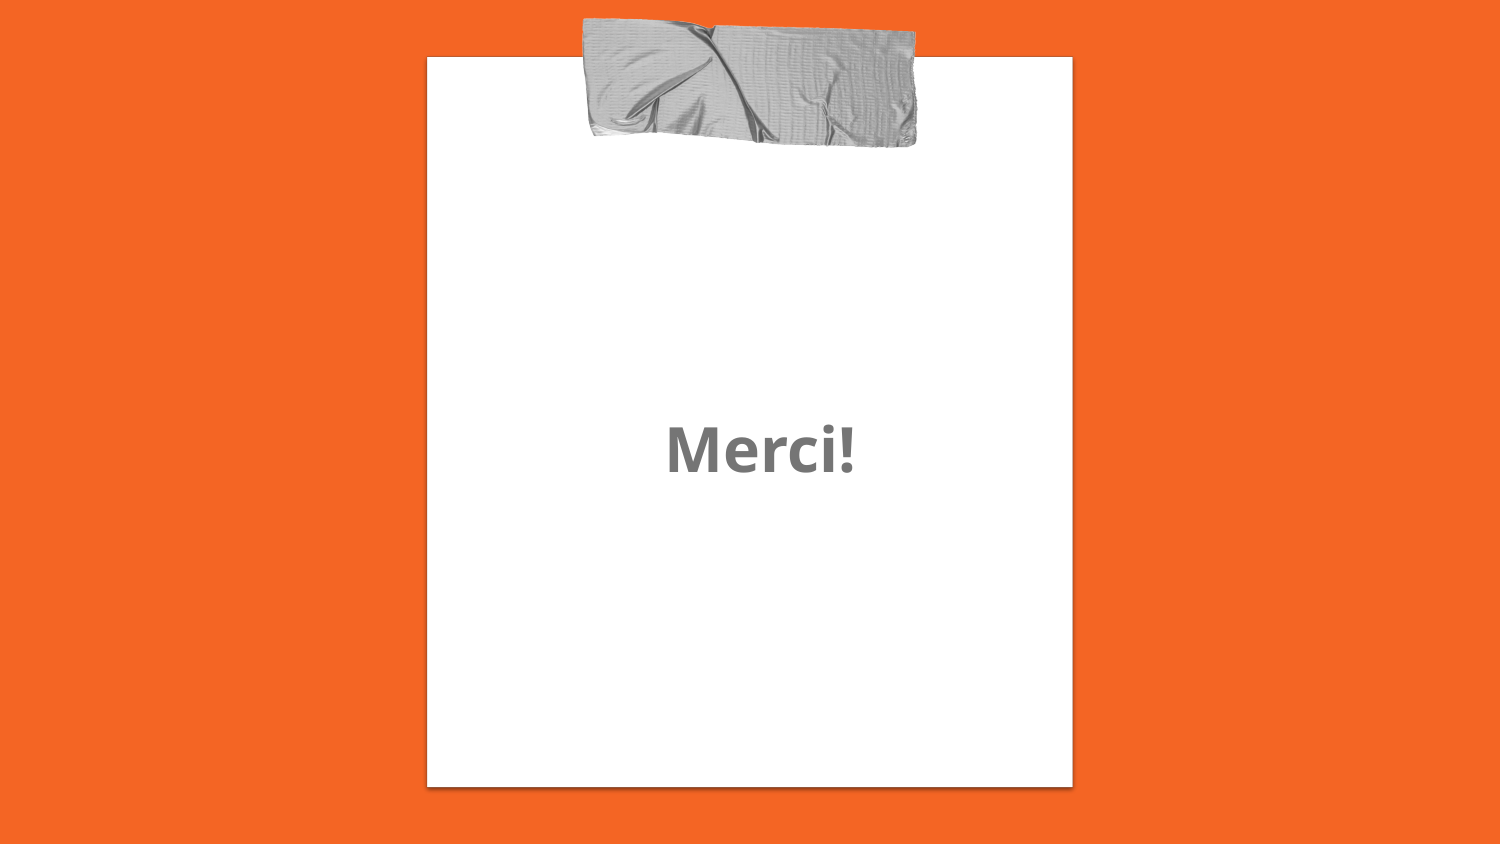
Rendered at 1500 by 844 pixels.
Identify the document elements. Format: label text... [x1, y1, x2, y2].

text_box Merci! [499, 375, 1063, 501]
picture [401, 16, 1099, 817]
